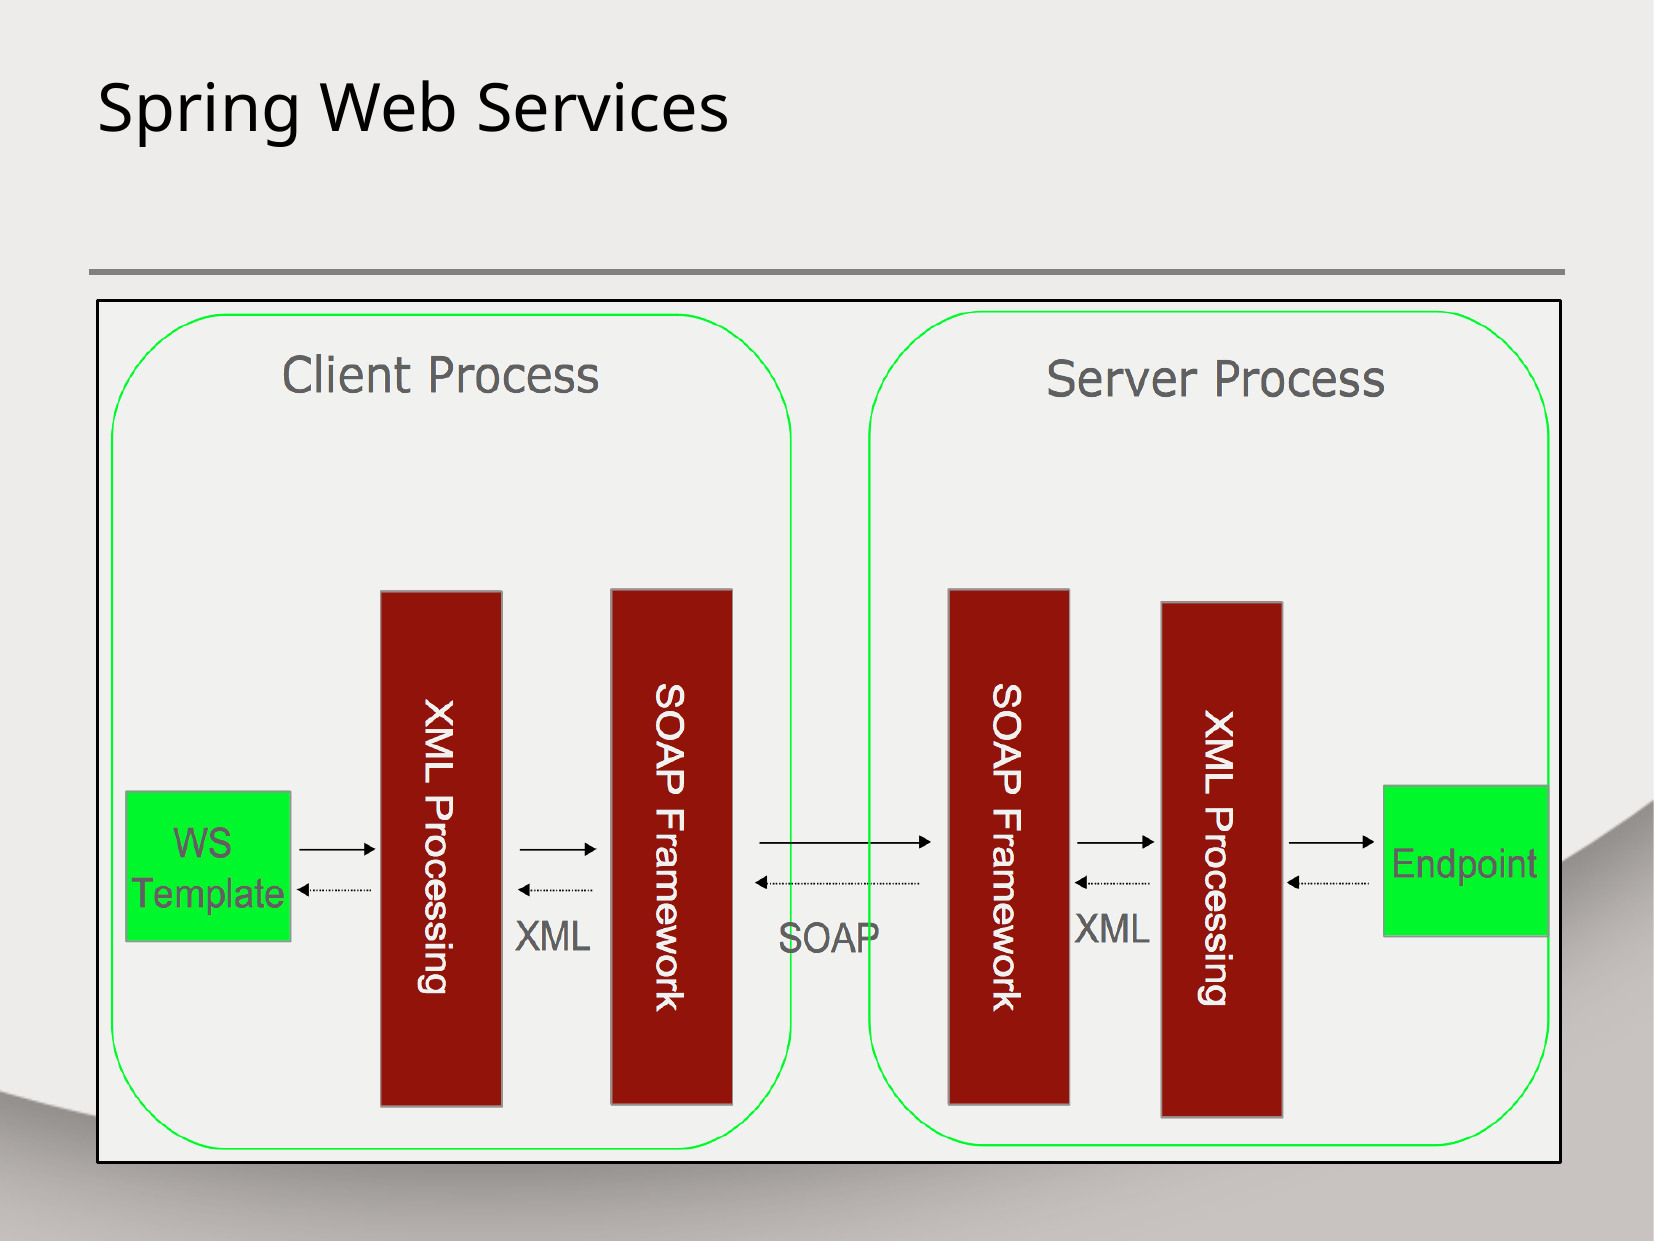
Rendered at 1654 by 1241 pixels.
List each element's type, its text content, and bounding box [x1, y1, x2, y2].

picture [0, 0, 1654, 1241]
title Spring Web Services [97, 75, 1561, 226]
